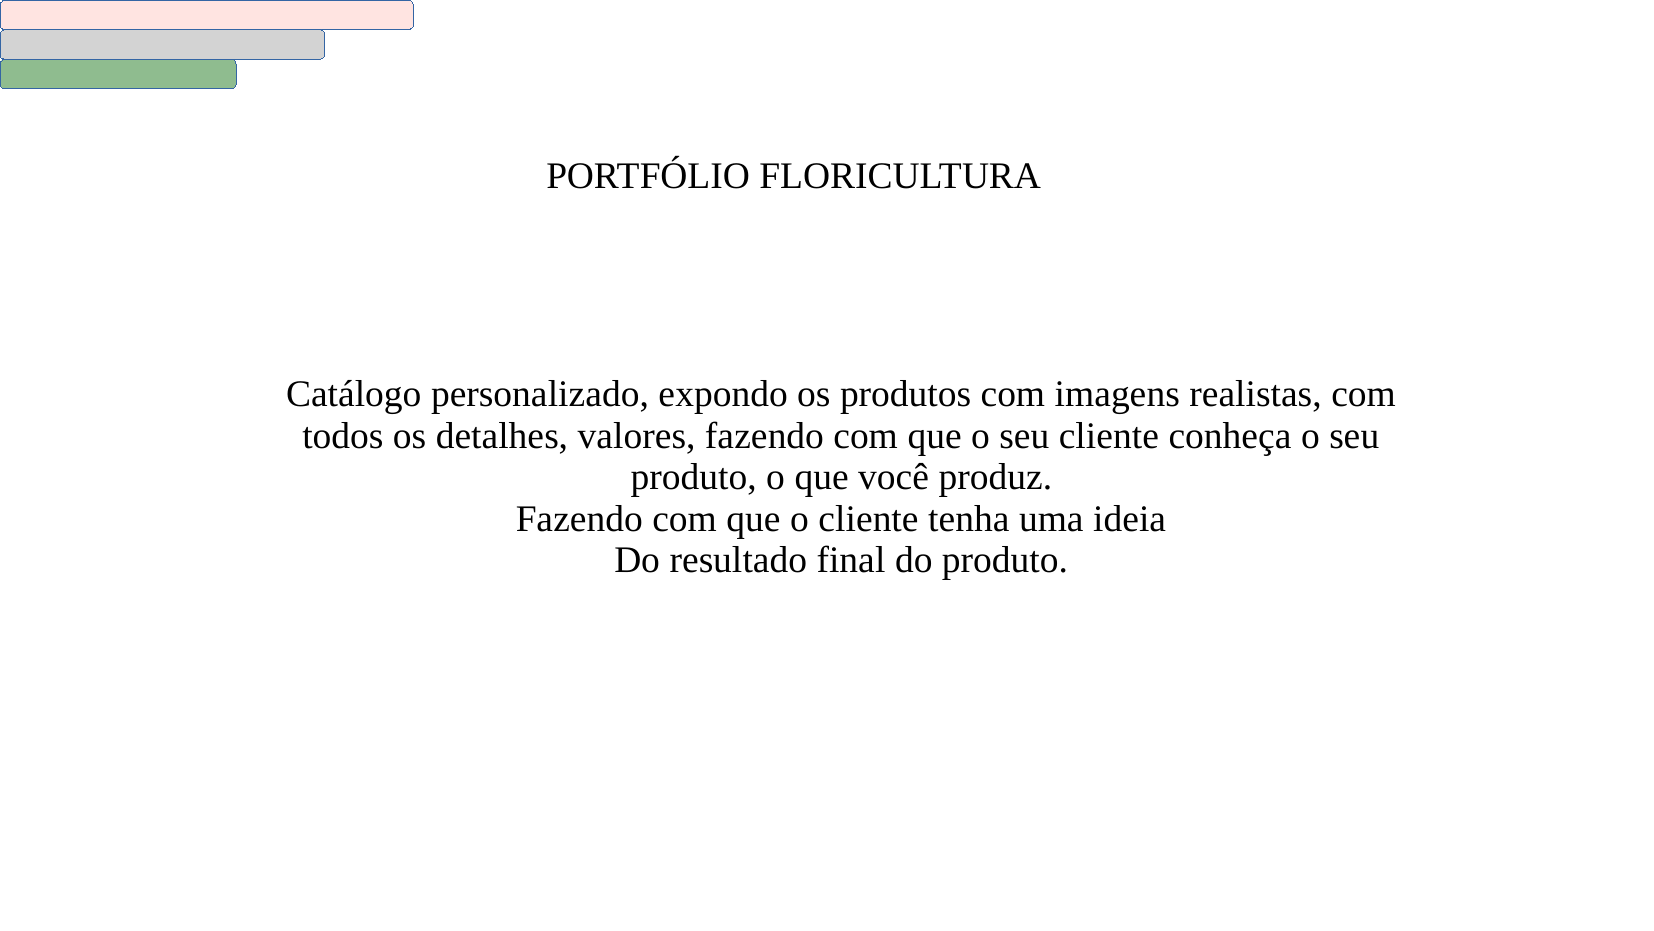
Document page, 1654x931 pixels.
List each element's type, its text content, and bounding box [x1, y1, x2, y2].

text_box PORTFÓLIO FLORICULTURA [531, 147, 1161, 205]
text_box Catálogo personalizado, expondo os produtos com imagens realistas, com todos os detalhes, valores, fazendo com que o seu cliente conheça o seu produto, o que você produz. Fazendo com que o cliente tenha uma ideia Do resultado final do produto. [265, 365, 1418, 589]
text_box [0, 0, 414, 89]
